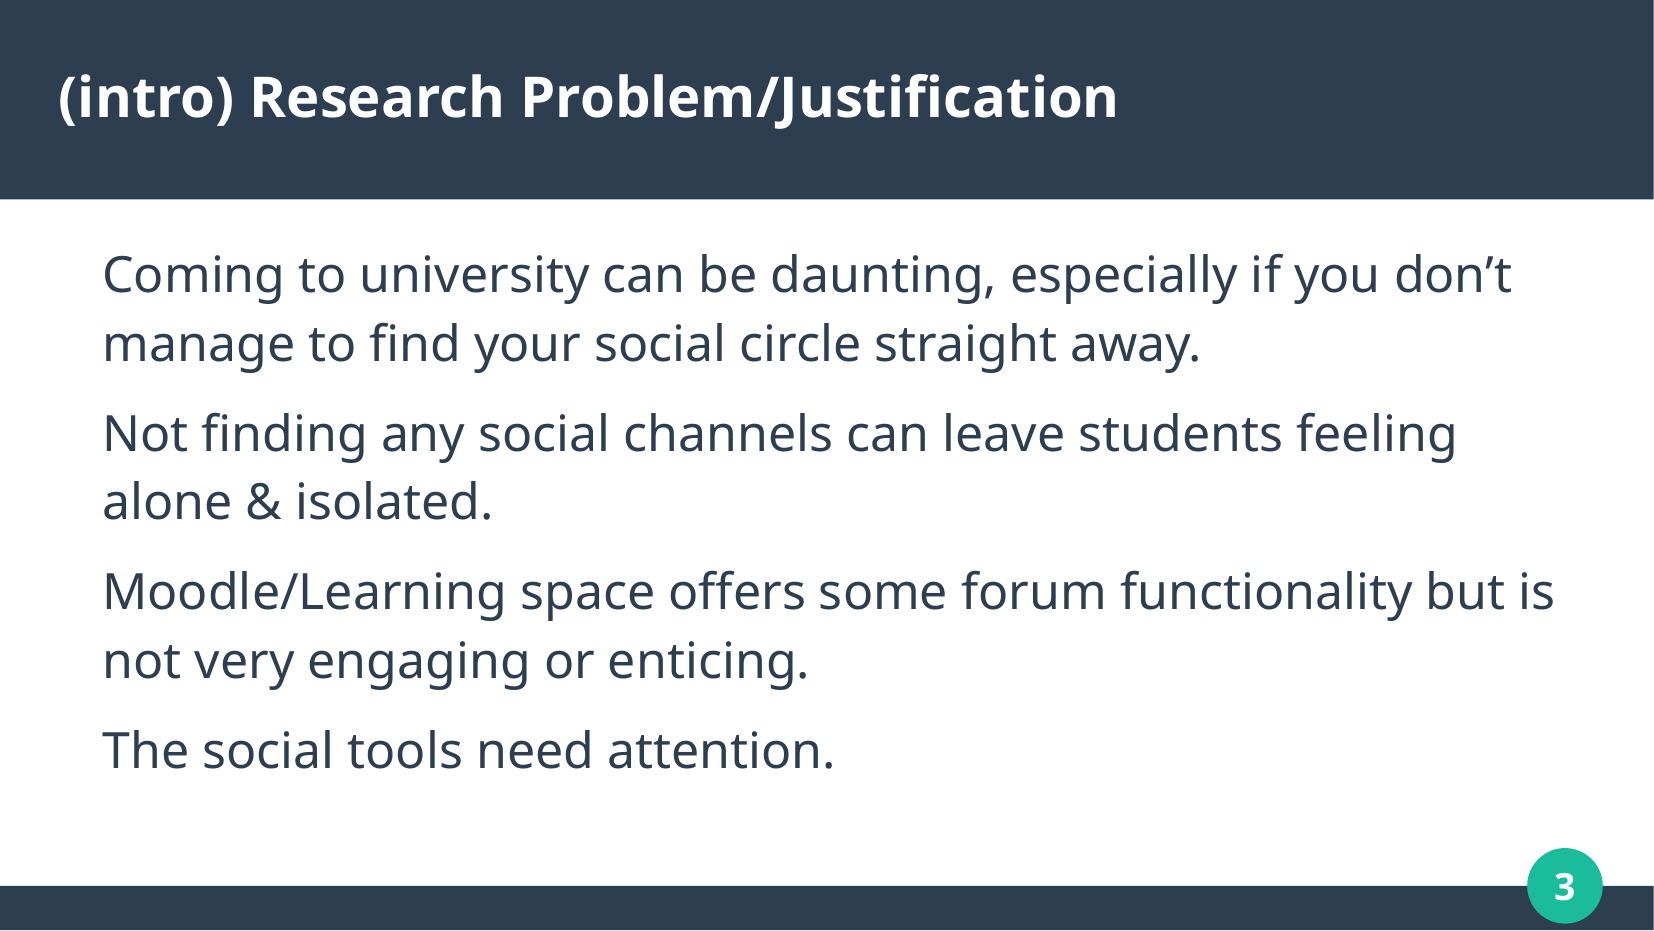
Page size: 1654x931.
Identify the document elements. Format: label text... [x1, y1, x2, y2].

list Coming to university can be daunting, especially if you don’t manage to find your social circle straight away. Not finding any social channels can leave students feeling alone & isolated. Moodle/Learning space offers some forum functionality but is not very engaging or enticing. The social tools need attention. [31, 239, 1568, 860]
title (intro) Research Problem/Justification [59, 37, 1595, 156]
